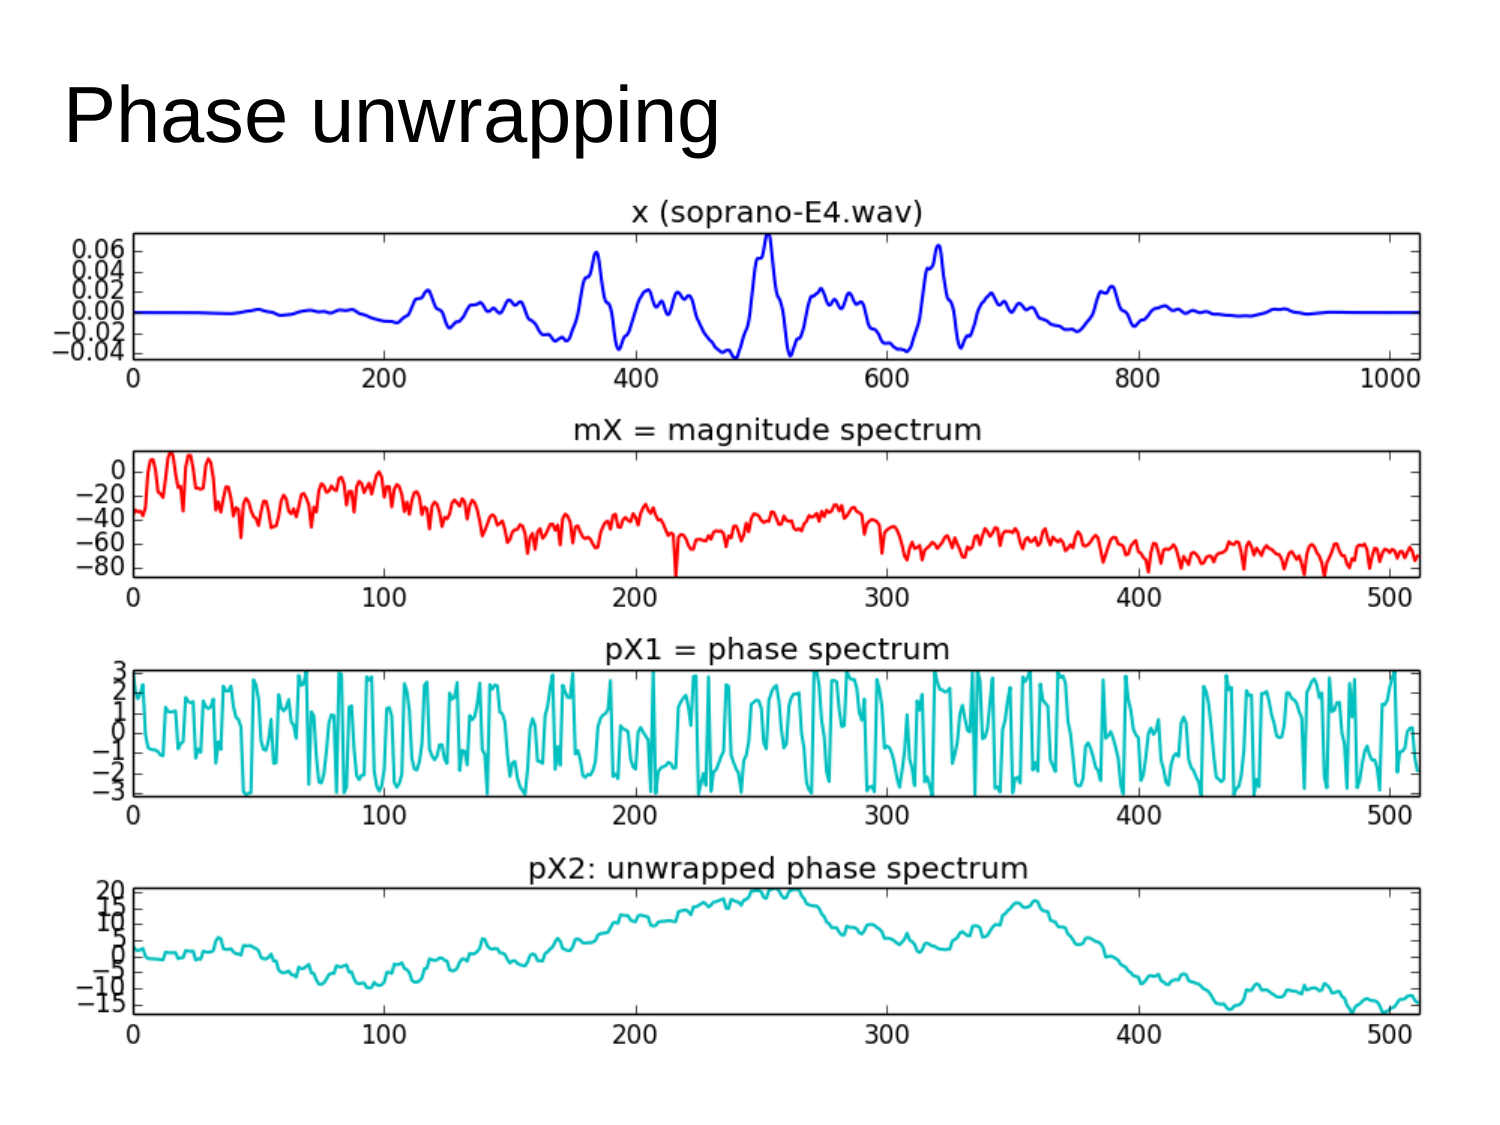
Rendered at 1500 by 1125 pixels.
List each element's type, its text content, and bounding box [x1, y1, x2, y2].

picture [25, 173, 1451, 1074]
title Phase unwrapping [63, 21, 1414, 173]
